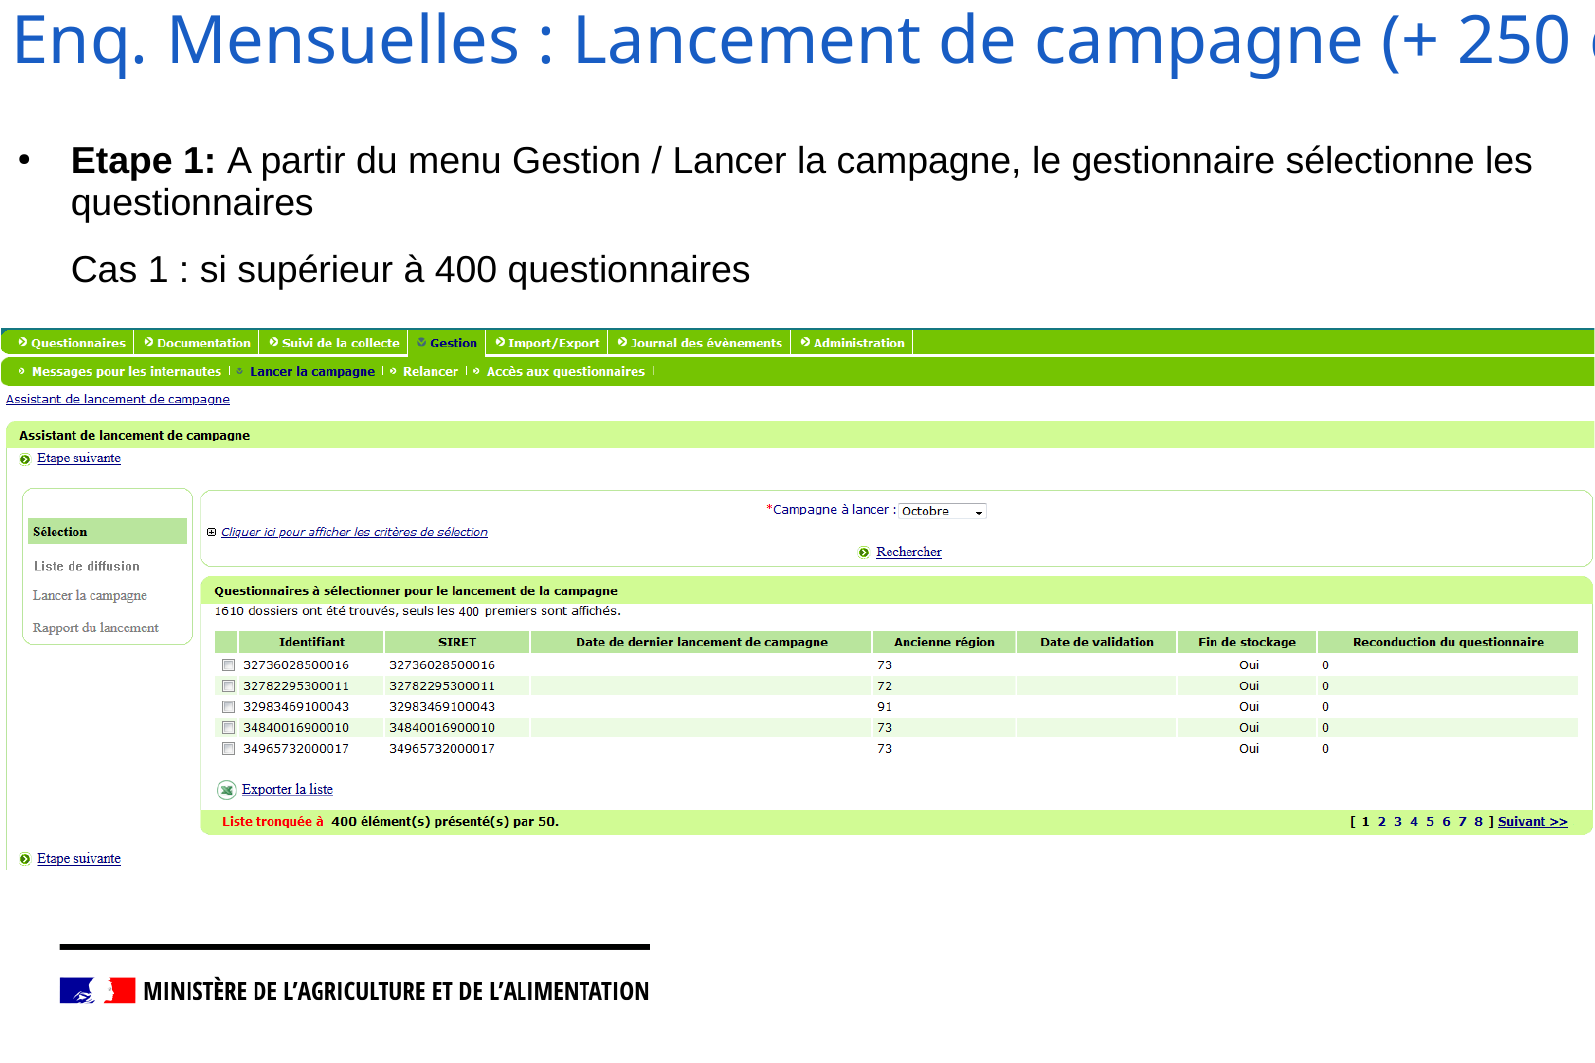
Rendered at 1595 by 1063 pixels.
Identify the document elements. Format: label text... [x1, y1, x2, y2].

title Enq. Mensuelles : Lancement de campagne (+ 250 quest) [11, 7, 1595, 83]
picture [59, 944, 650, 1004]
picture [1, 328, 1595, 870]
list Etape 1: A partir du menu Gestion / Lancer la campagne, le gestionnaire sélectionne les questionnaires Cas 1 : si supérieur à 400 questionnaires [0, 139, 1565, 873]
